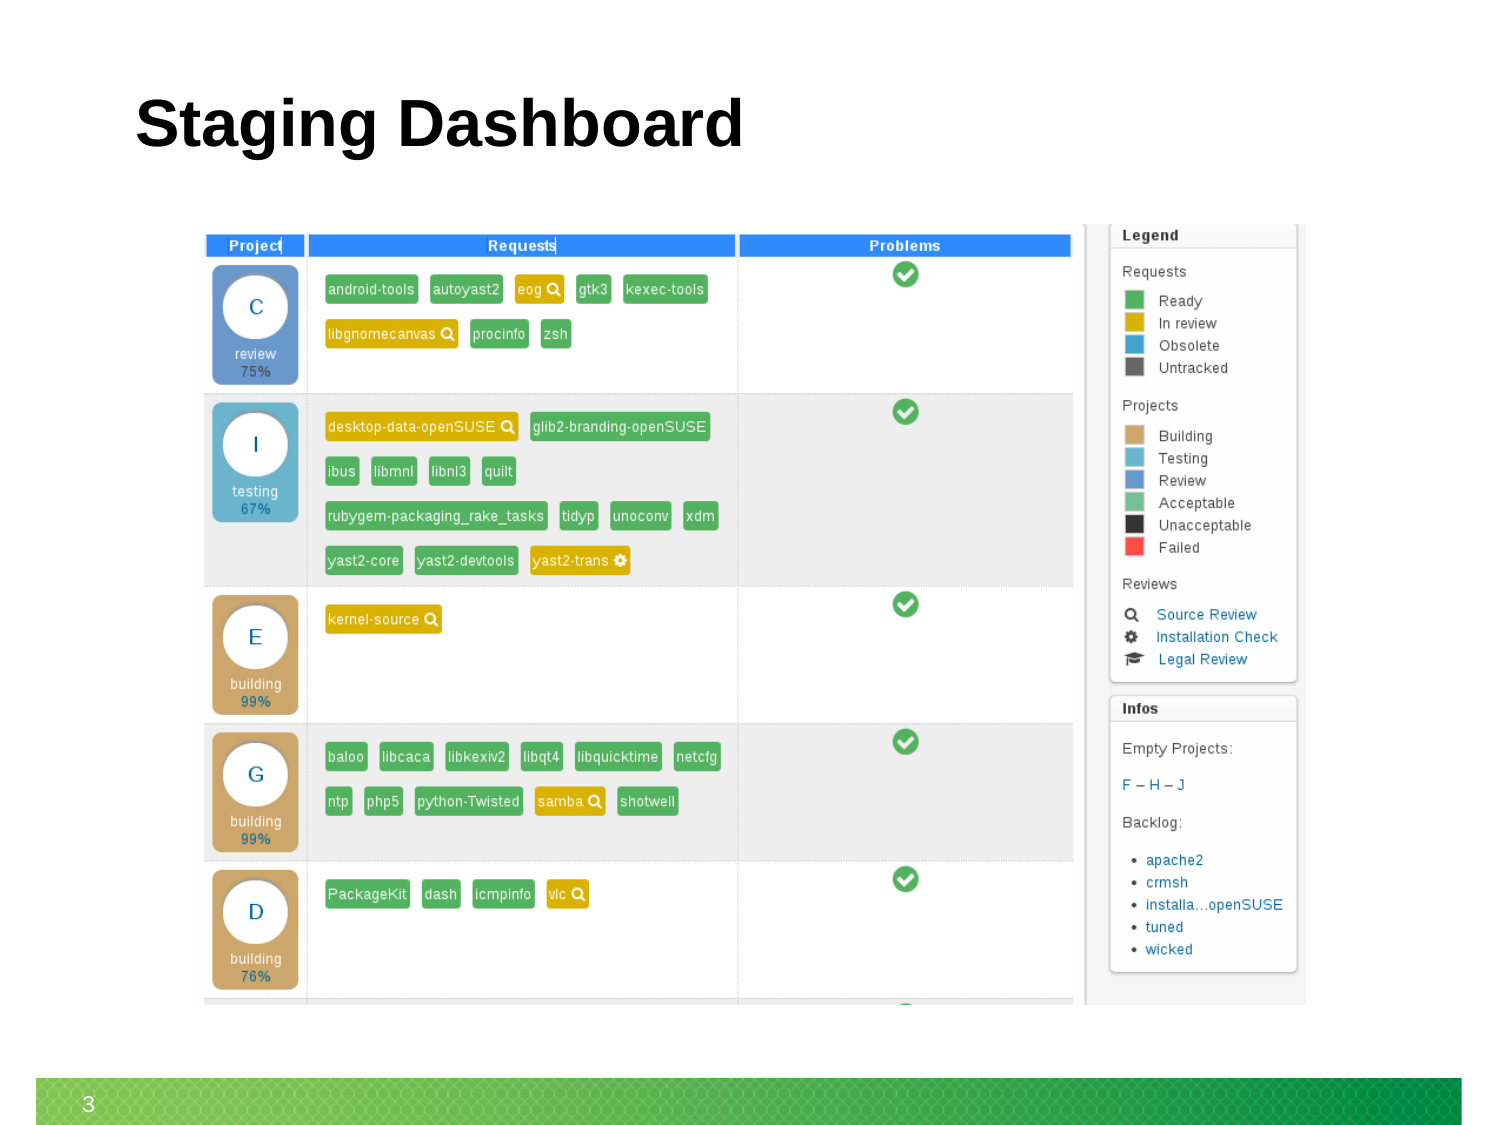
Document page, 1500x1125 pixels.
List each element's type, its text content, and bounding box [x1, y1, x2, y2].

picture [196, 224, 1306, 1006]
title Staging Dashboard [135, 41, 1372, 204]
picture [36, 1078, 1462, 1125]
